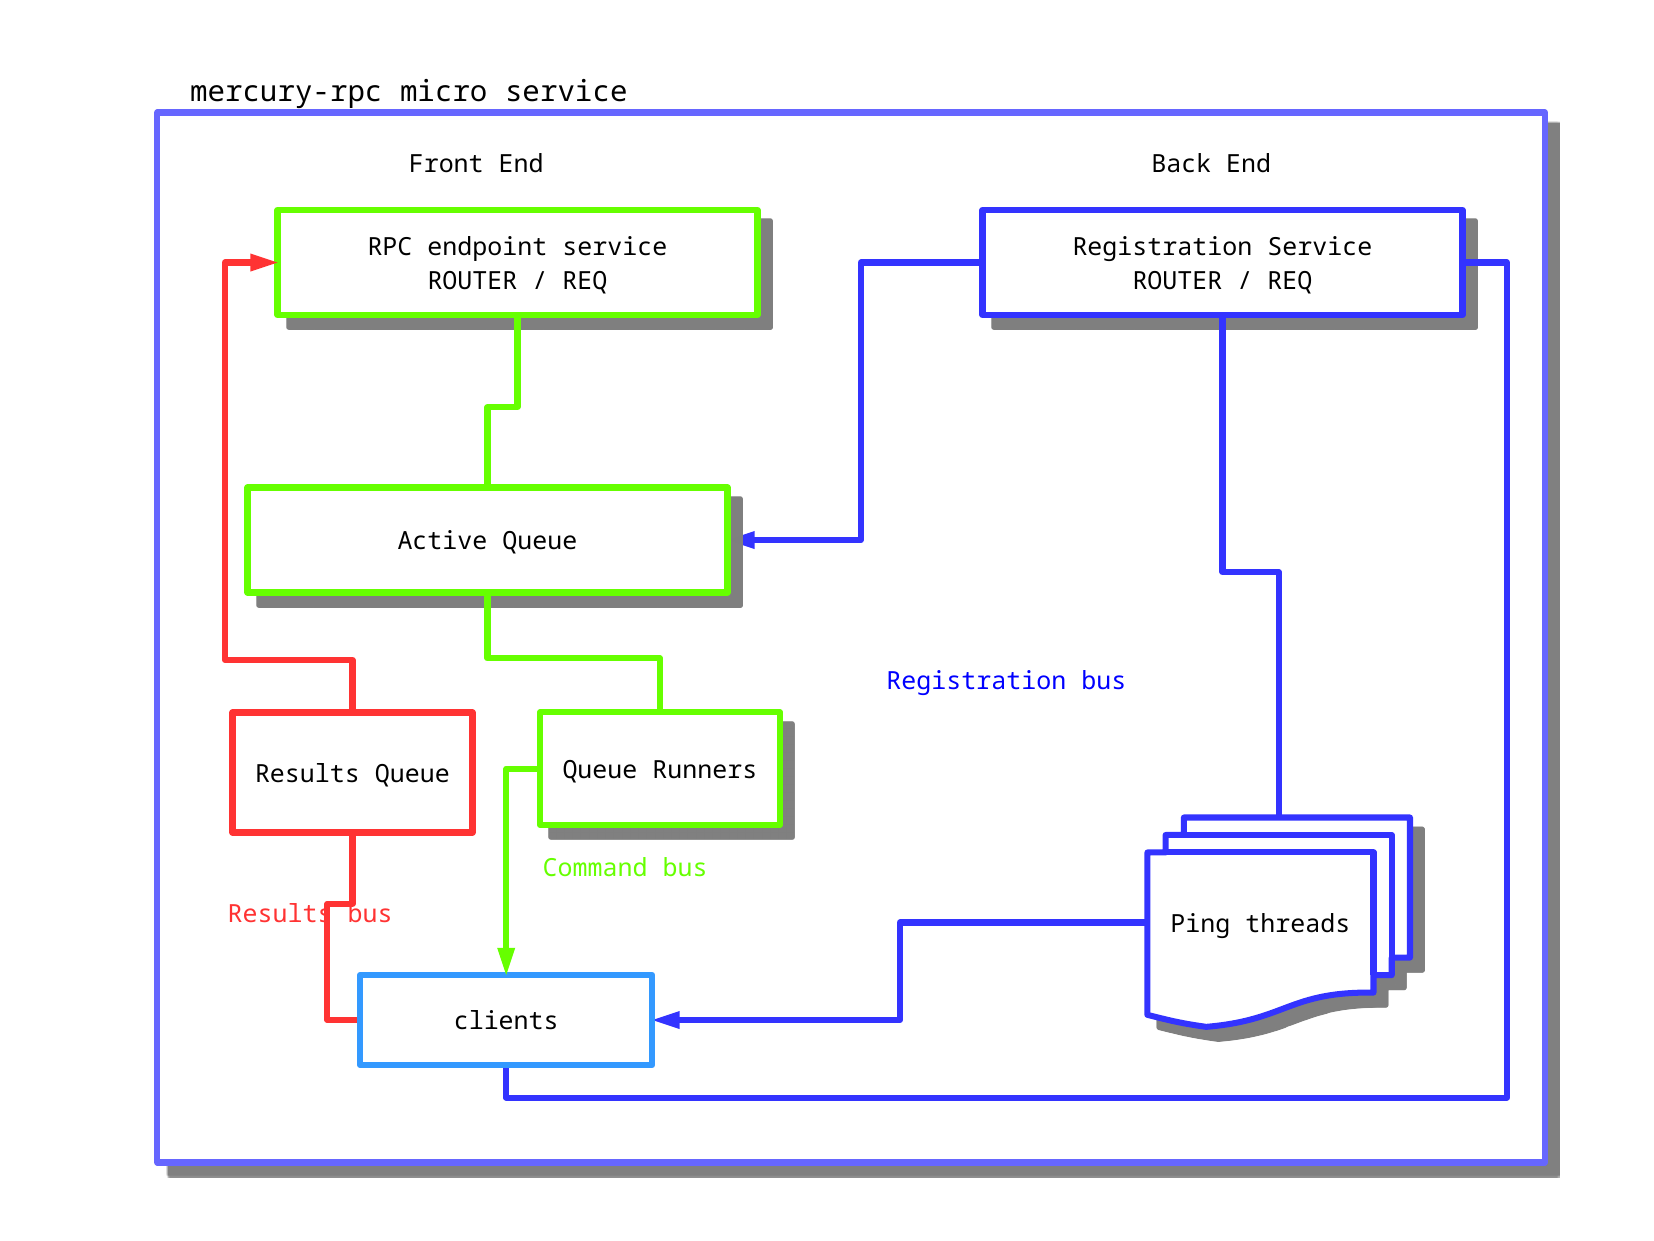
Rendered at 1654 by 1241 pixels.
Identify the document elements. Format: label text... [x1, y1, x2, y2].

text_box Results Queue [232, 712, 473, 833]
text_box mercury-rpc micro service [172, 60, 766, 121]
text_box Command bus [525, 839, 781, 886]
text_box clients [359, 975, 653, 1066]
text_box Ping threads [1147, 817, 1411, 1027]
text_box RPC endpoint service ROUTER / REQ [277, 210, 758, 316]
text_box Back End [1065, 135, 1358, 181]
text_box [157, 112, 1545, 1163]
text_box Active Queue [247, 487, 728, 593]
text_box Results bus [210, 885, 421, 931]
text_box Queue Runners [540, 712, 781, 825]
text_box Registration Service ROUTER / REQ [982, 210, 1463, 316]
text_box Front End [330, 135, 623, 181]
